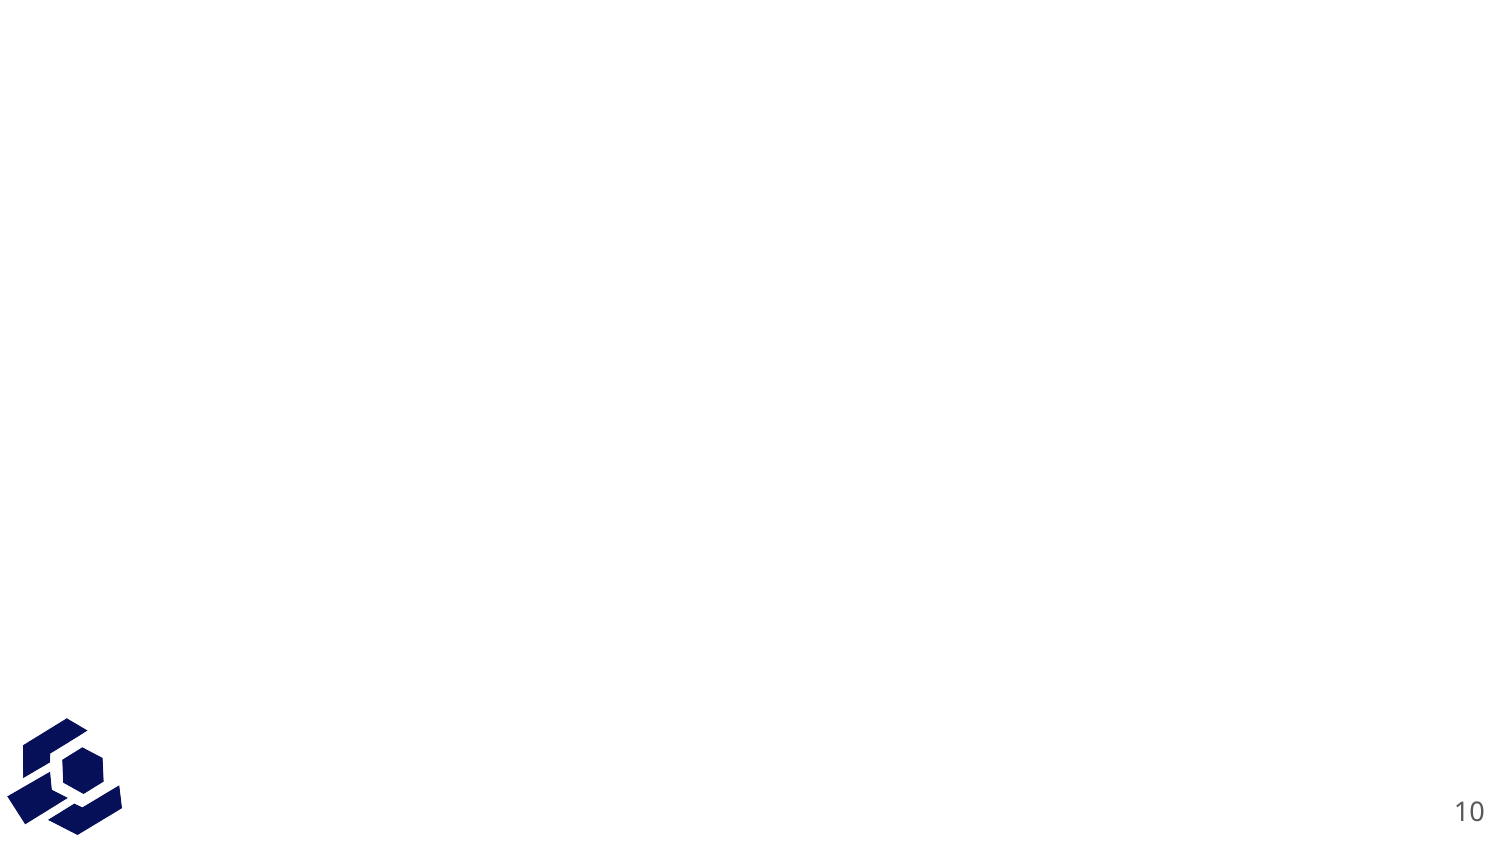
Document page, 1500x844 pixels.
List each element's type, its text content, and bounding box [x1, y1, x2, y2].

slide_number <number> [1200, 779, 1500, 844]
picture [7, 718, 122, 835]
